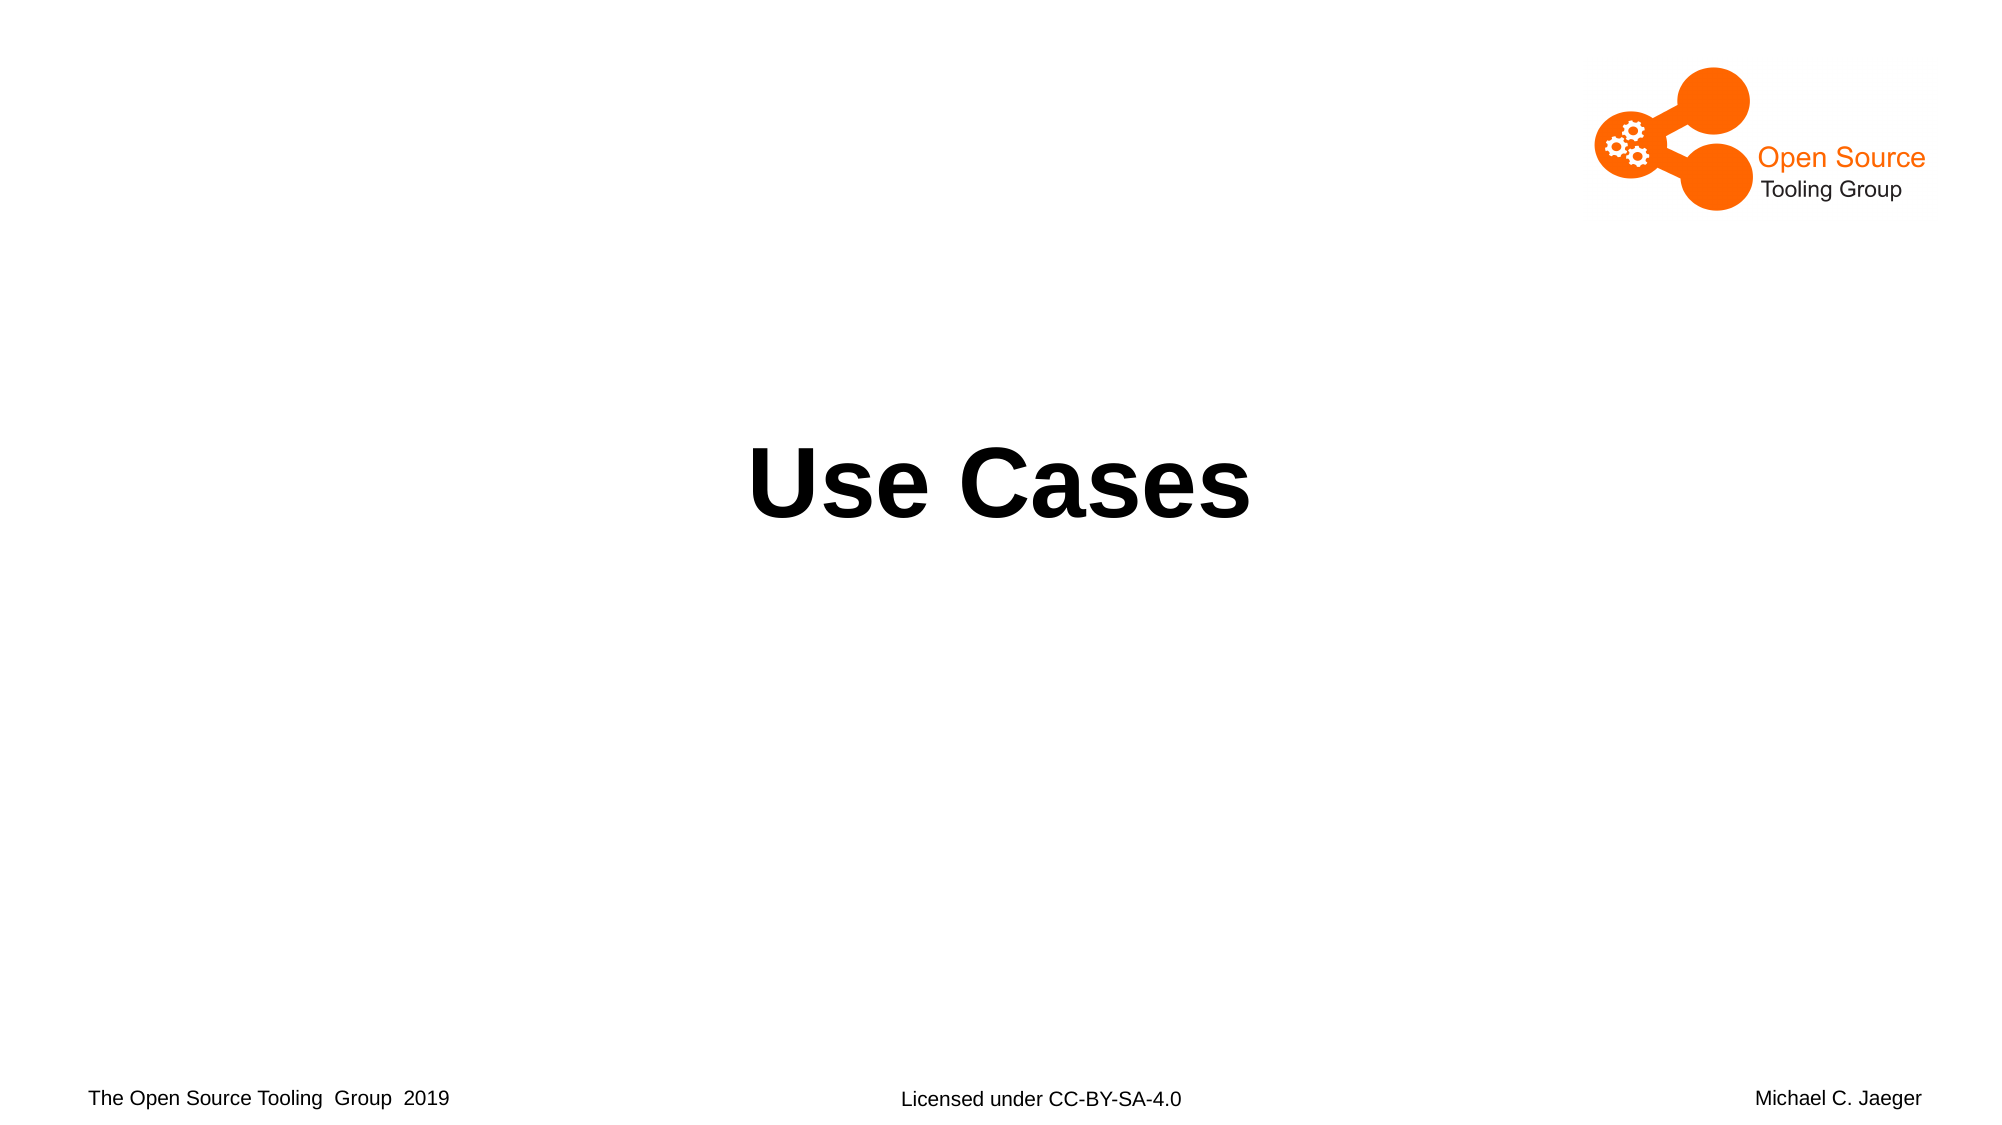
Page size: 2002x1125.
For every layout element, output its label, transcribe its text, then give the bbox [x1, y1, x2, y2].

subtitle Use Cases [0, 0, 2001, 965]
